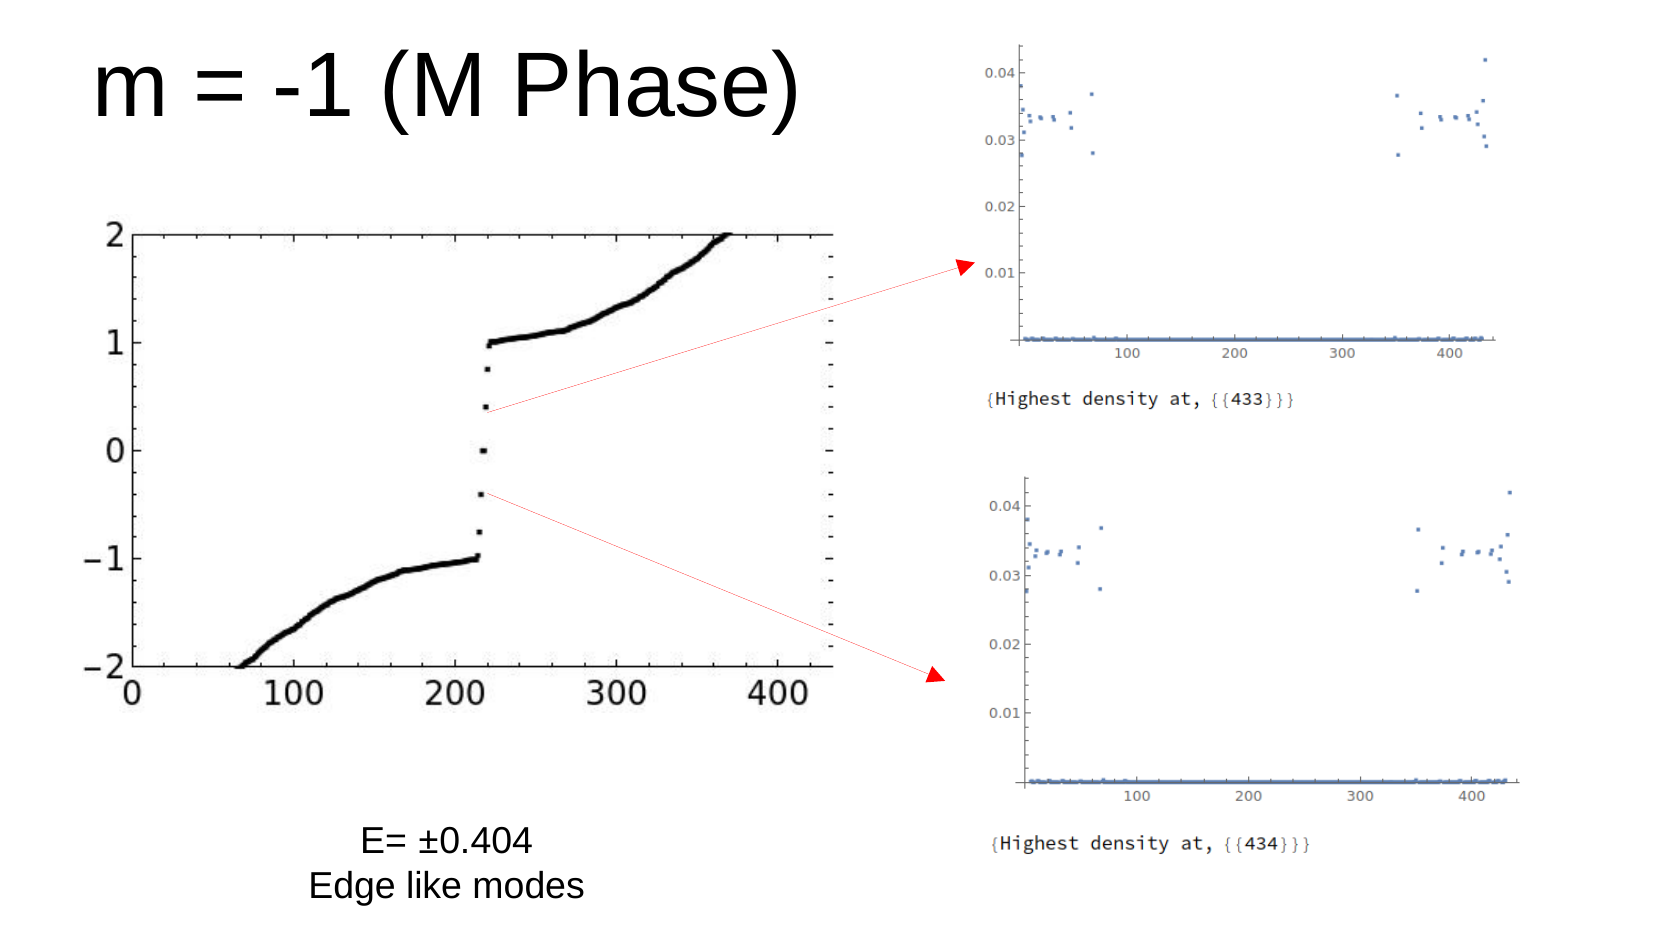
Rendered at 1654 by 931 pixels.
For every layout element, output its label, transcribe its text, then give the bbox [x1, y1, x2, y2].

title m = -1 (M Phase) [17, 7, 878, 163]
text_box E= ±0.404 Edge like modes [293, 806, 600, 907]
picture [82, 214, 835, 713]
picture [975, 37, 1516, 422]
picture [980, 470, 1544, 864]
